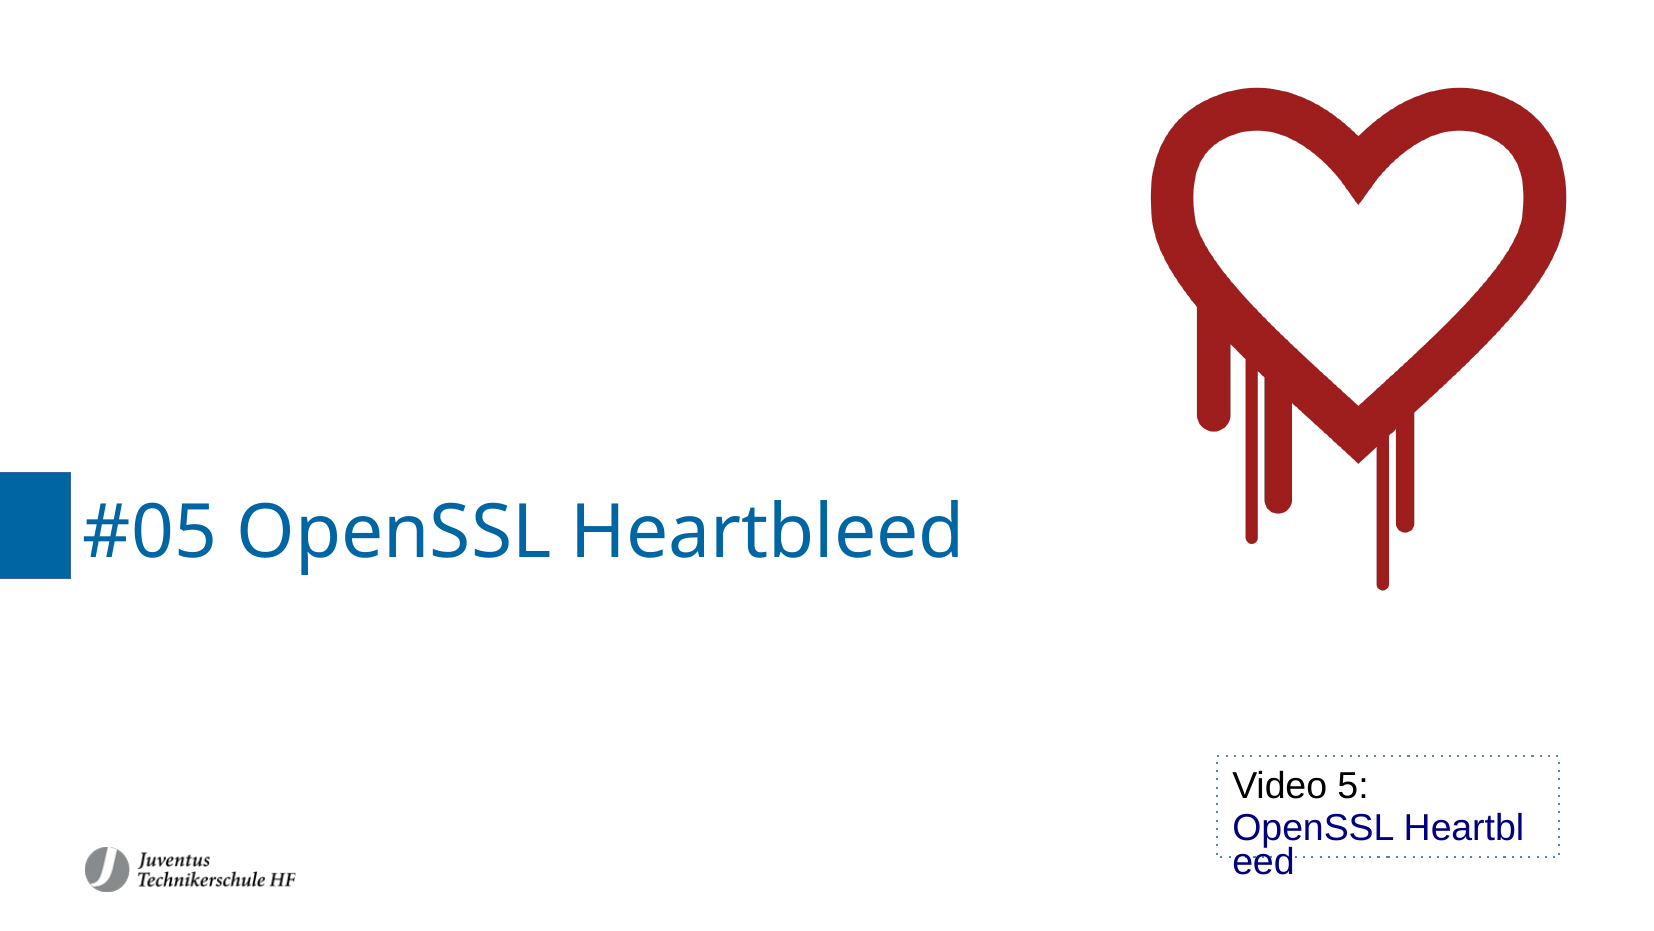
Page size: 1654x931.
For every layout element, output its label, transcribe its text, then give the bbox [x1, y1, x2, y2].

text_box Video 5: OpenSSL Heartbleed [1216, 756, 1560, 858]
picture [85, 847, 296, 892]
picture [1129, 65, 1589, 615]
title #05 OpenSSL Heartbleed [82, 450, 1129, 606]
